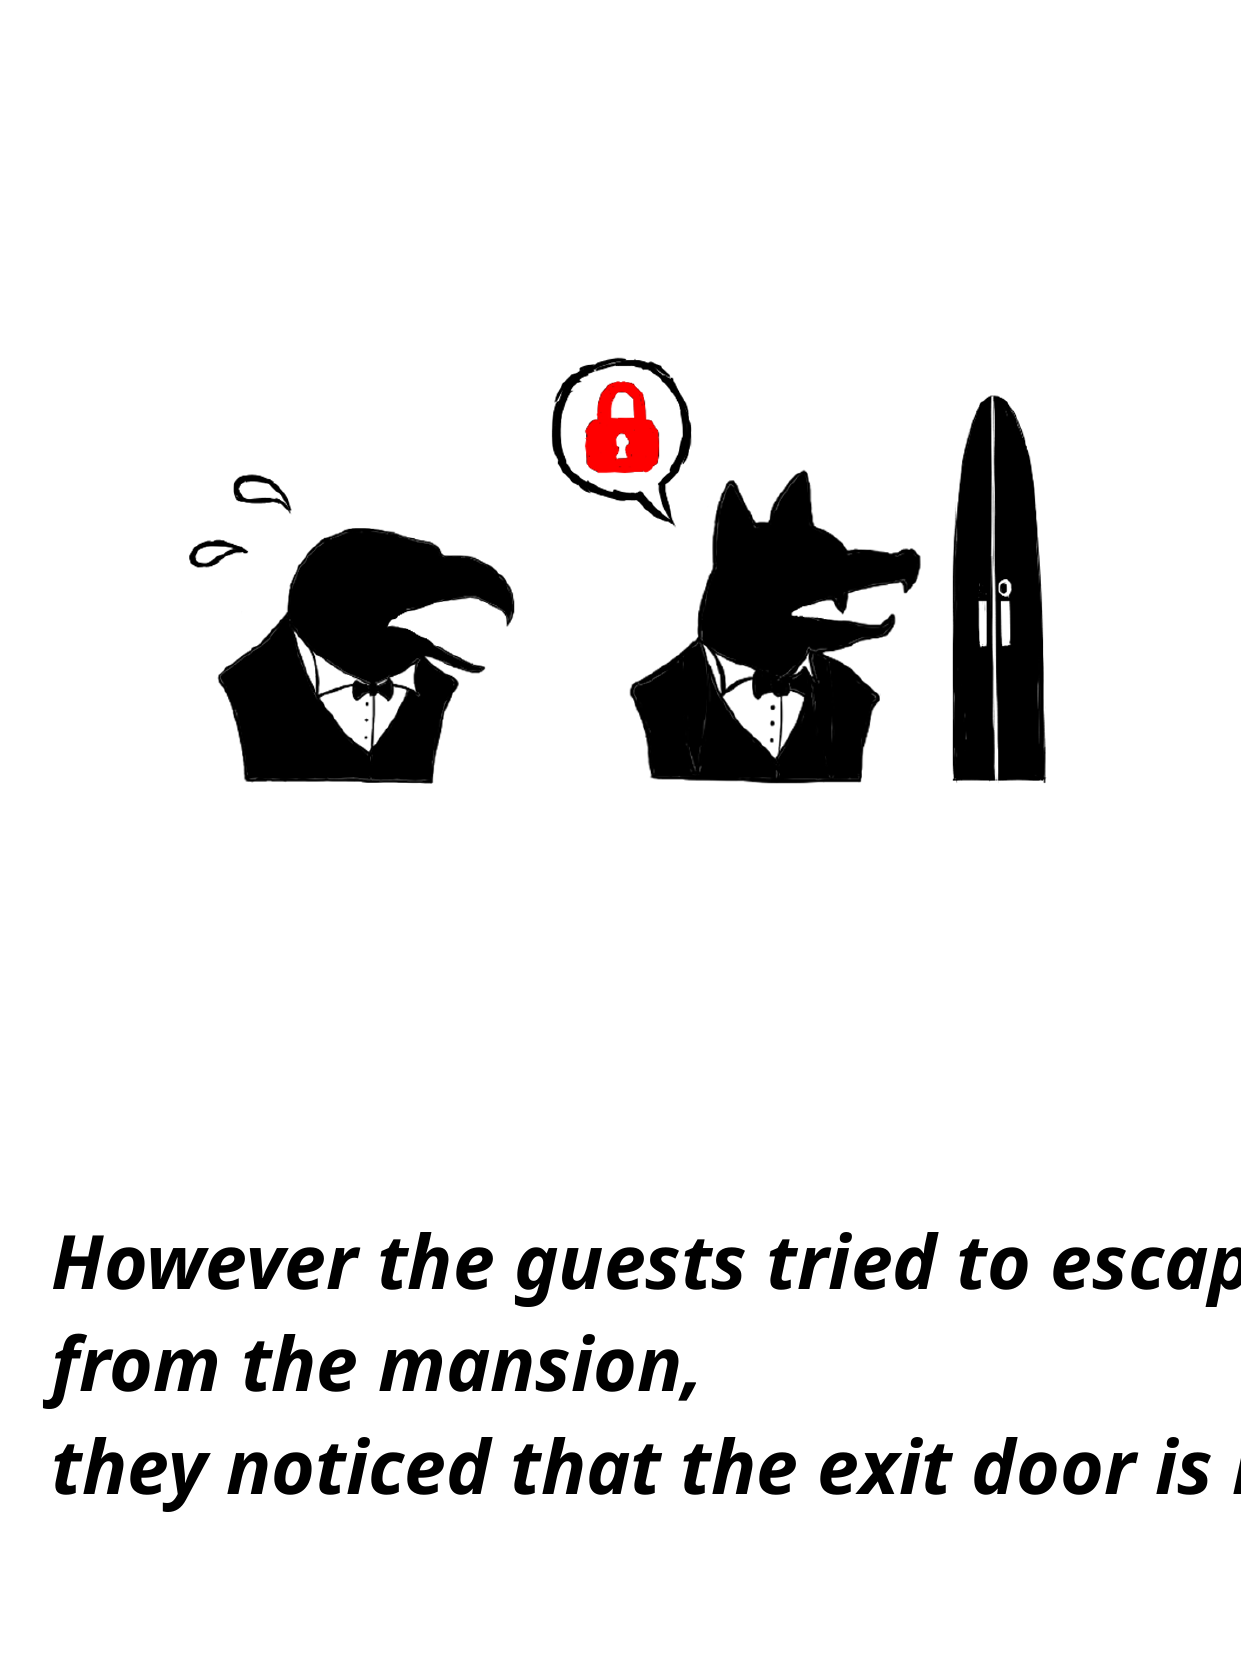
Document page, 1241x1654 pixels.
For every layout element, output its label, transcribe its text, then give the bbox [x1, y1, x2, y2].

text_box However the guests tried to escape from the mansion, they noticed that the exit door is locked. [37, 1192, 1204, 1534]
picture [170, 119, 1071, 1021]
